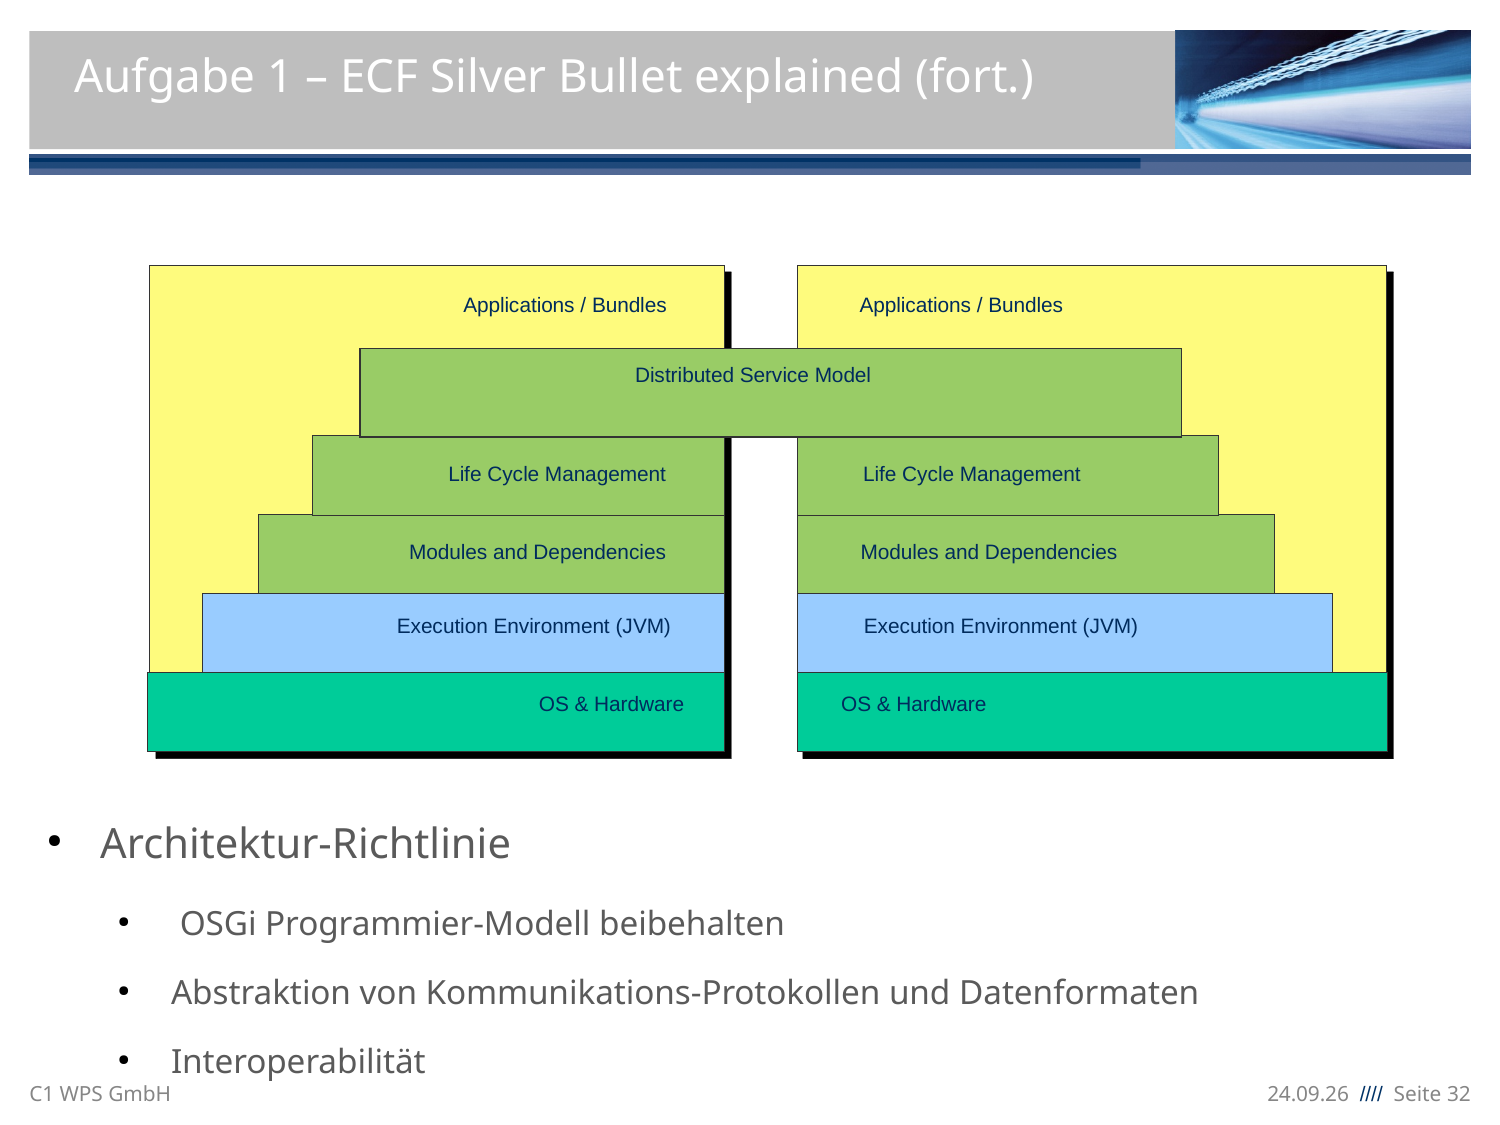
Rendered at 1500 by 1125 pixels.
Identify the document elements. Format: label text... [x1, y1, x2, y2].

picture [29, 154, 1471, 175]
title Aufgabe 1 – ECF Silver Bullet explained (fort.) [29, 31, 1176, 150]
list Architektur-Richtlinie OSGi Programmier-Modell beibehalten Abstraktion von Kommunikations-Protokollen und Datenformaten Interoperabilität [29, 208, 1471, 1098]
picture [1175, 30, 1471, 149]
